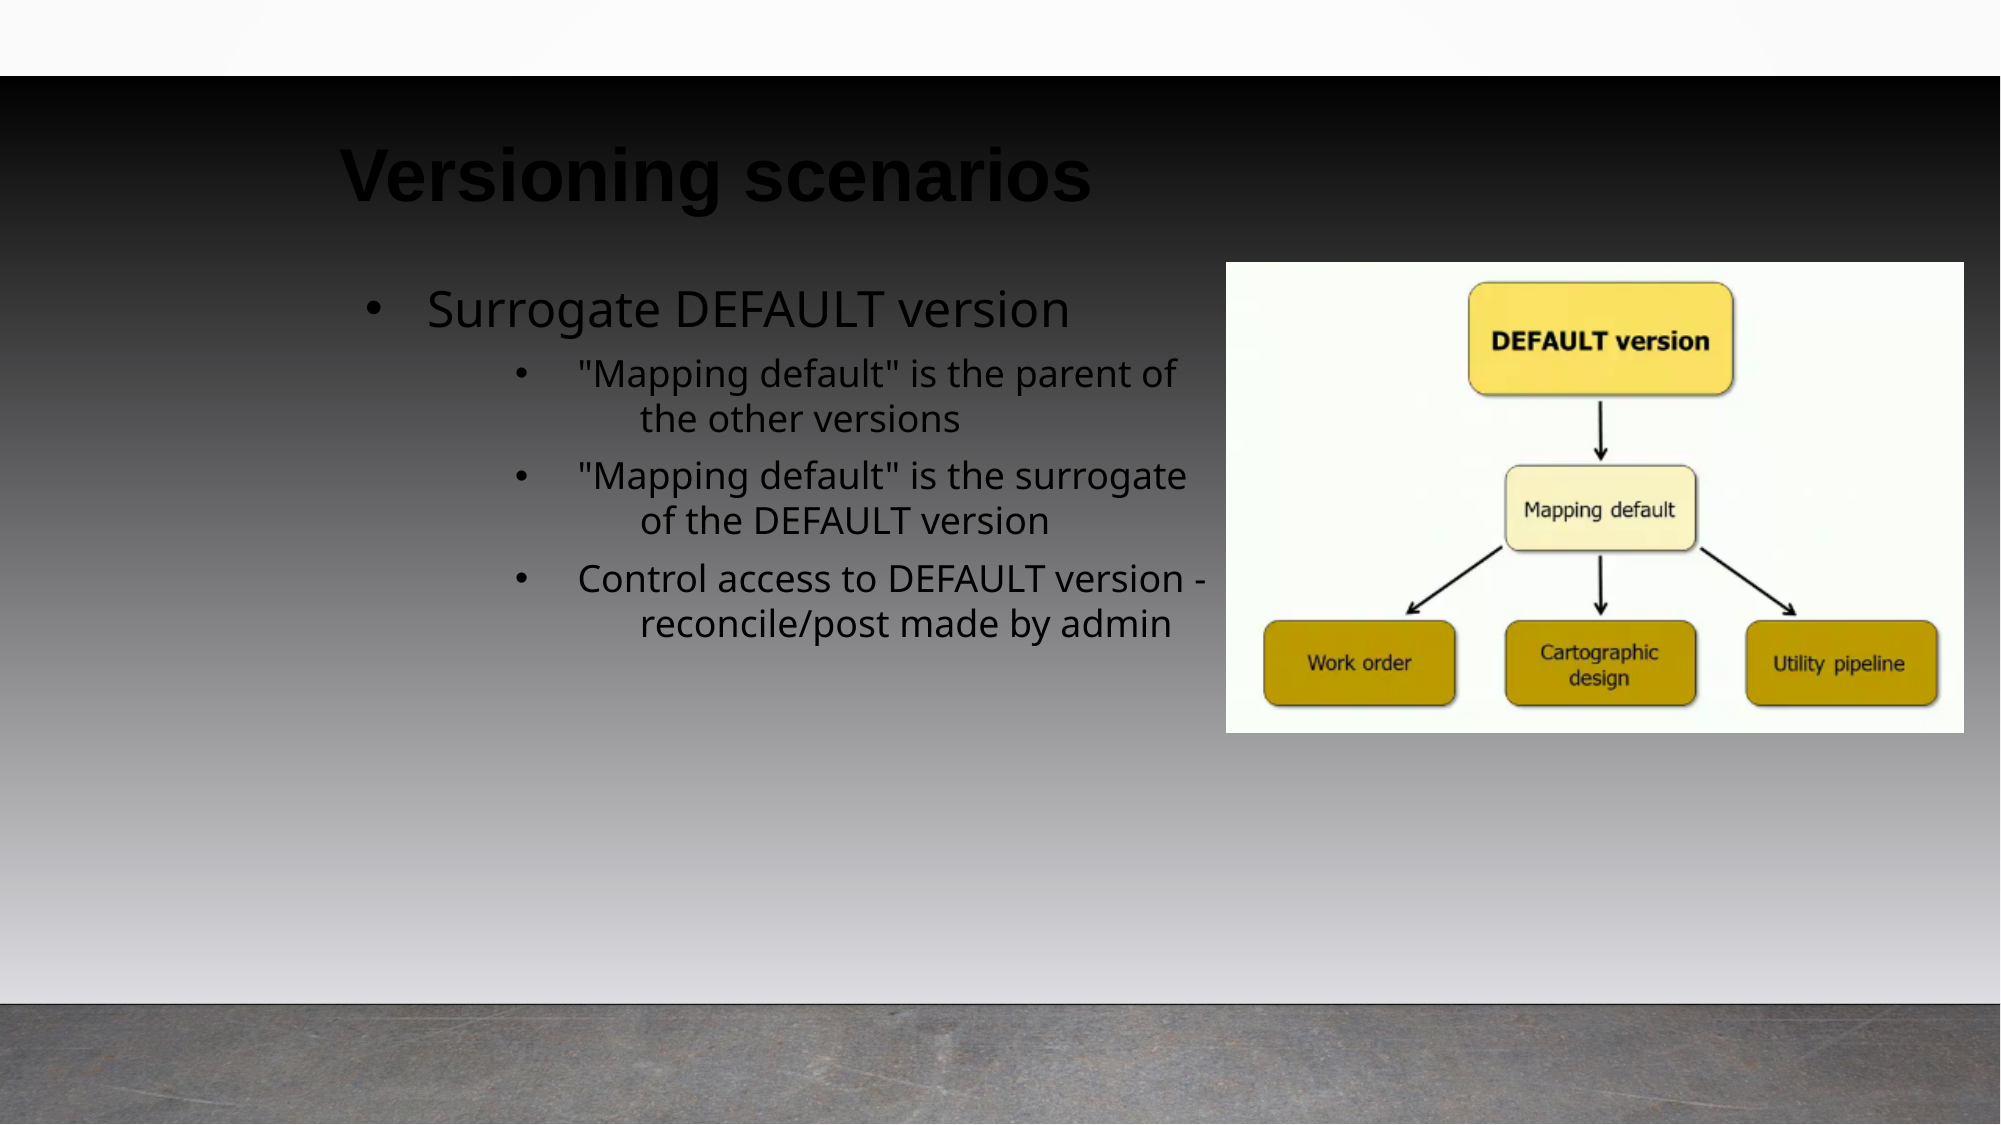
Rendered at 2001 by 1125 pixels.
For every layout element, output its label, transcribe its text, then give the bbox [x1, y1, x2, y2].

title Versioning scenarios [324, 45, 1675, 233]
picture [1226, 262, 1964, 733]
list Surrogate DEFAULT version "Mapping default" is the parent of the other versions "Mapping default" is the surrogate of the DEFAULT version Control access to DEFAULT version - reconcile/post made by admin [324, 262, 1227, 1078]
